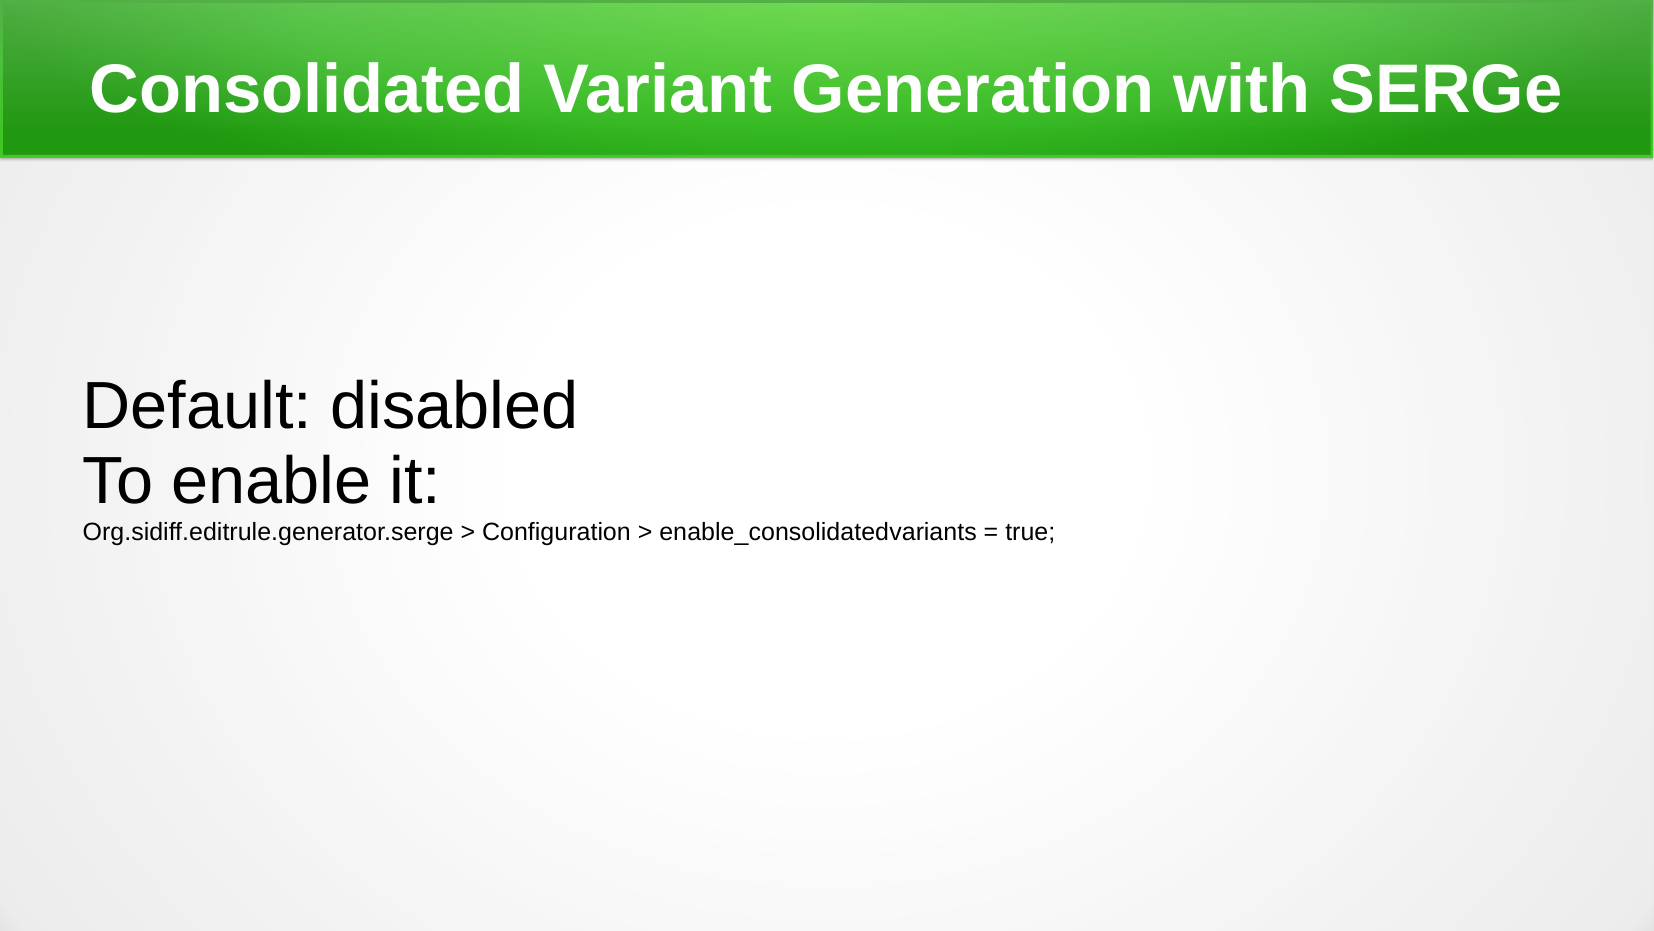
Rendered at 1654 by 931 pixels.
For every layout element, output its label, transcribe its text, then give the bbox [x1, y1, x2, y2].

title Consolidated Variant Generation with SERGe [82, 35, 1571, 142]
subtitle Default: disabled To enable it: Org.sidiff.editrule.generator.serge > Configuration > enable_consolidatedvariants = true; [82, 224, 1571, 764]
